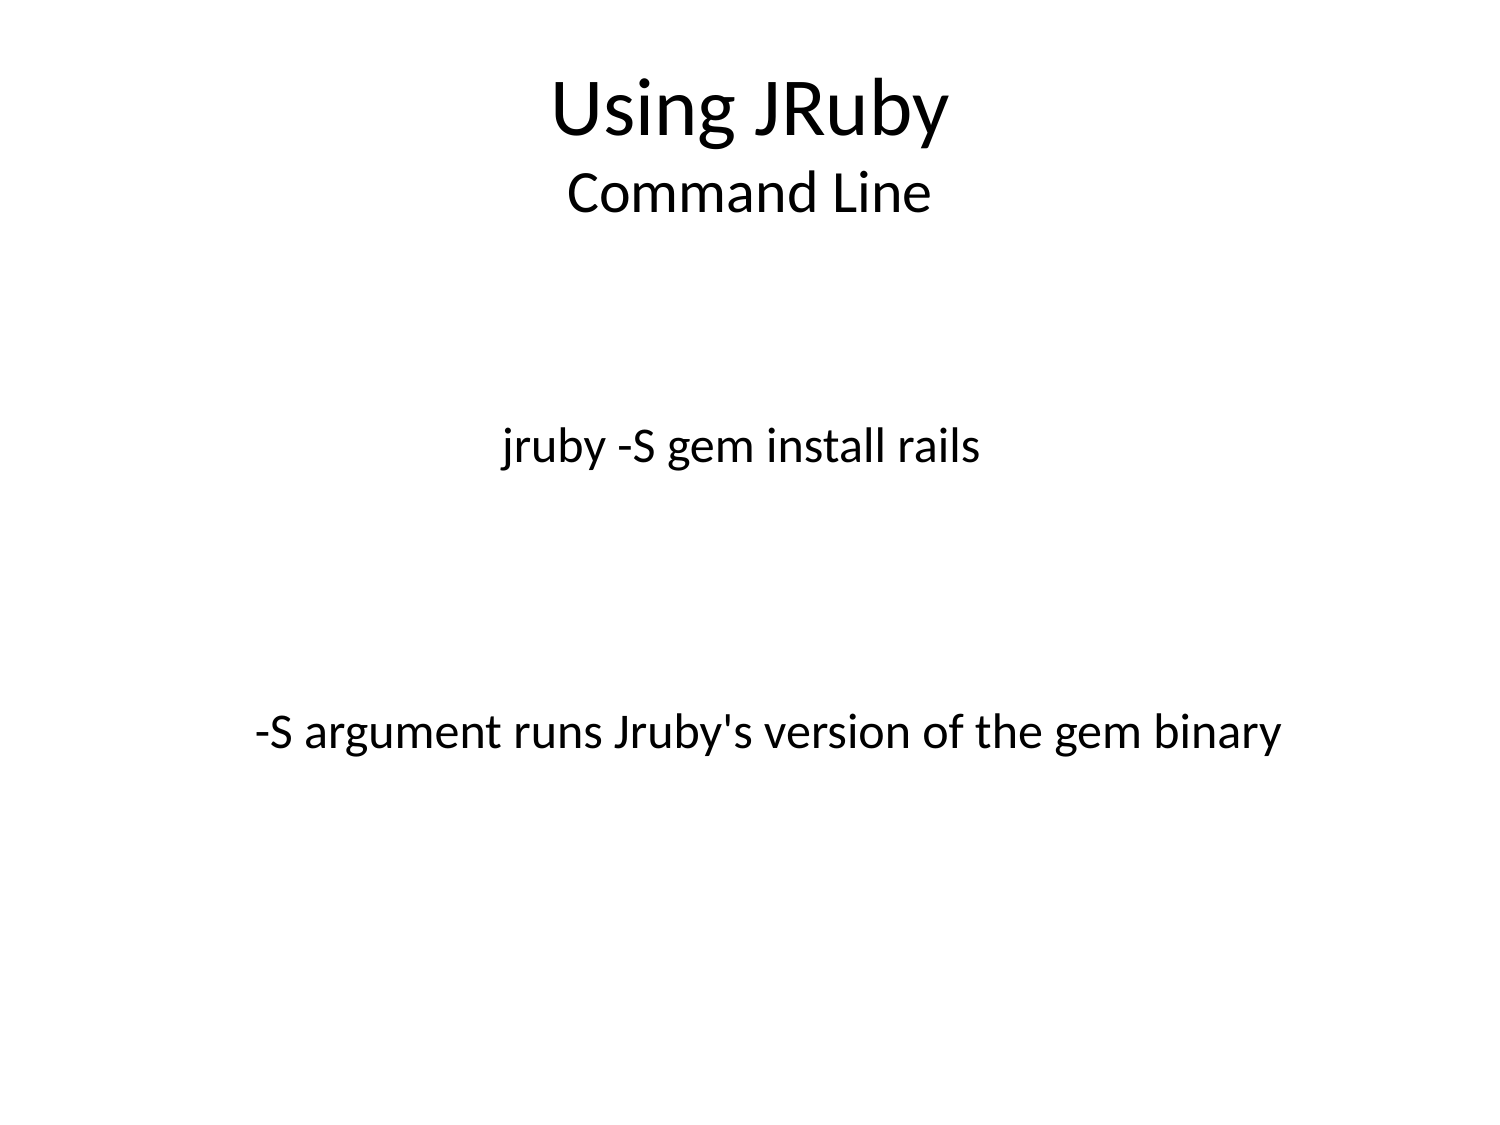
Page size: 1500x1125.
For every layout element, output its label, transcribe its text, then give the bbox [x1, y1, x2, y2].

text_box -S argument runs Jruby's version of the gem binary [240, 703, 1301, 781]
title Using JRuby Command Line [75, 45, 1425, 233]
text_box jruby -S gem install rails [239, 405, 1244, 541]
